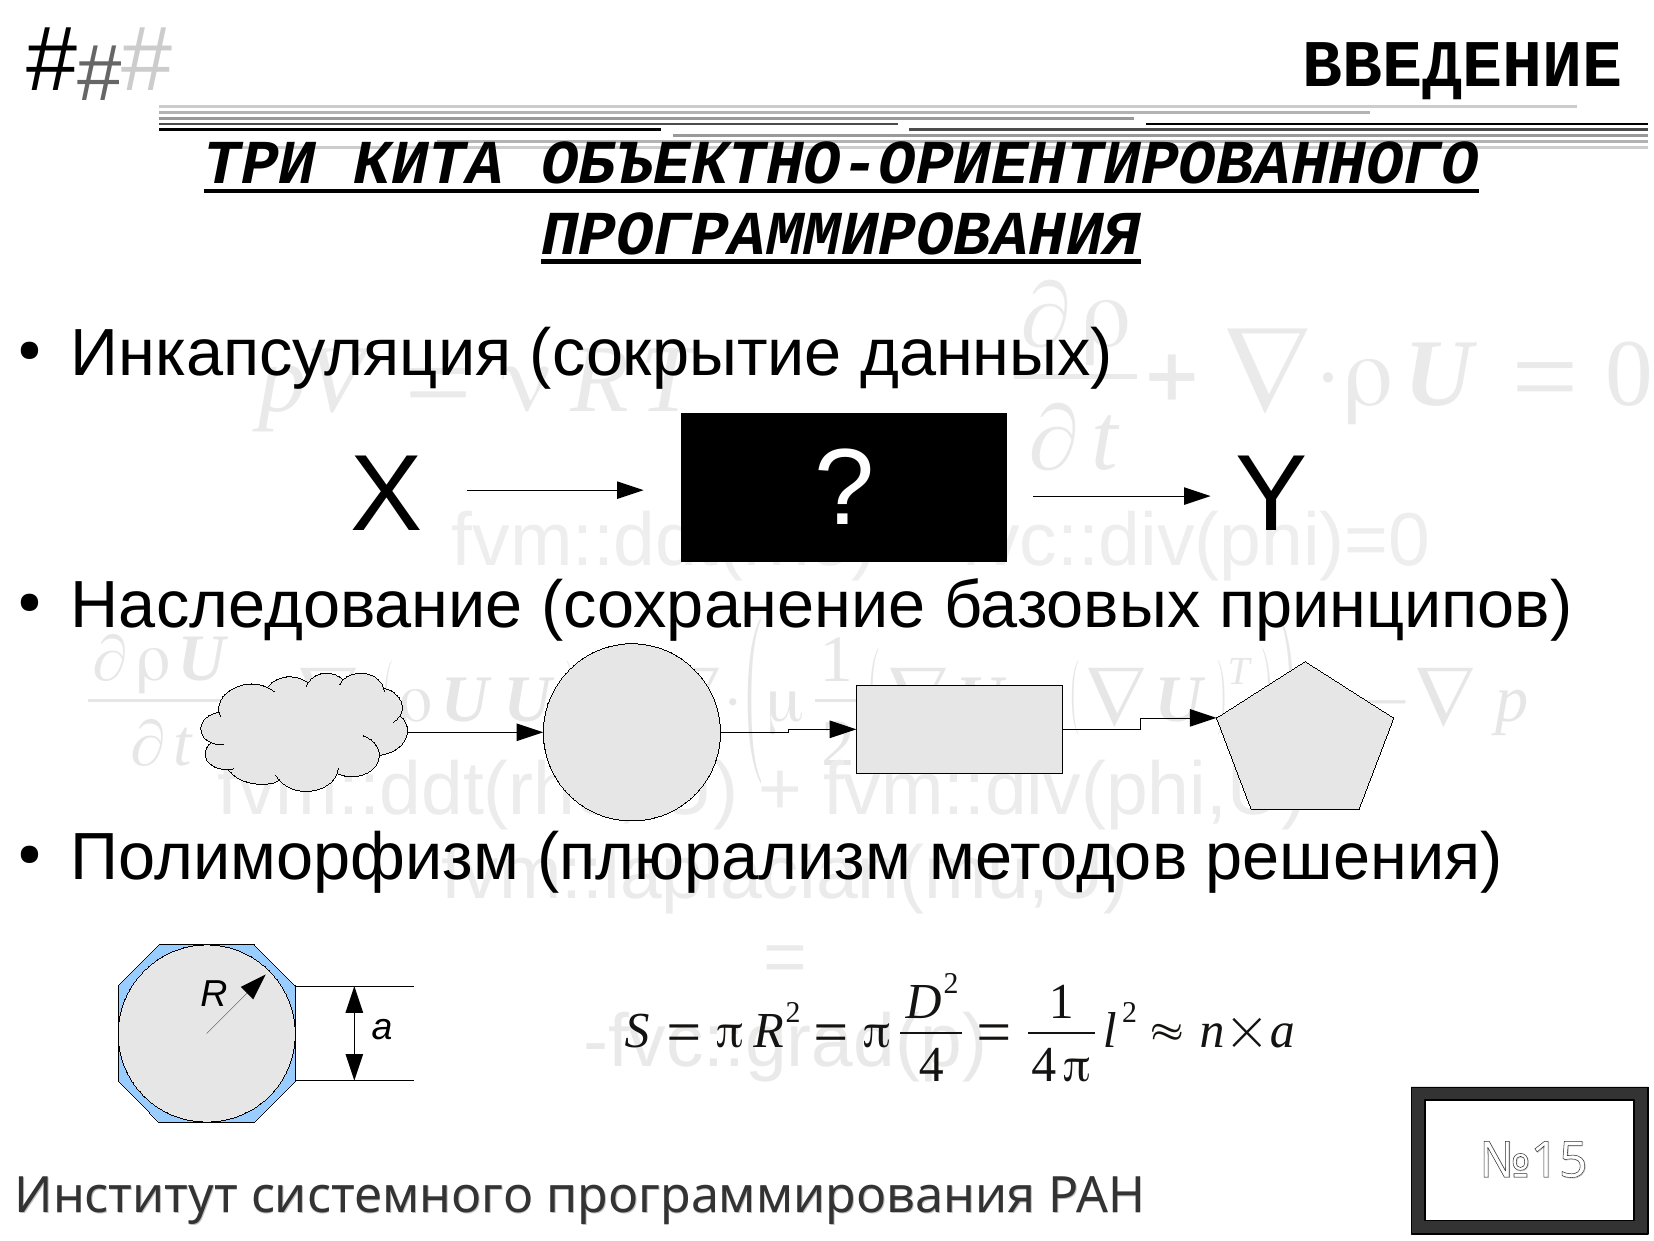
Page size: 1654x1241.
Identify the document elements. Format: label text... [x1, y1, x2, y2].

title ТРИ КИТА ОБЪЕКТНО-ОРИЕНТИРОВАННОГО ПРОГРАММИРОВАНИЯ [0, 131, 1654, 273]
text_box [200, 673, 408, 792]
text_box R [185, 965, 243, 1022]
text_box [543, 643, 721, 821]
text_box Y [1221, 425, 1312, 562]
text_box [1216, 661, 1394, 810]
chart [615, 966, 1301, 1093]
text_box ? [681, 413, 1007, 562]
text_box [856, 685, 1063, 774]
list Инкапсуляция (сокрытие данных) Наследование (сохранение базовых принципов) Полиморфизм (плюрализм методов решения) [0, 315, 1654, 1134]
text_box a [356, 998, 408, 1055]
text_box X [335, 425, 426, 562]
